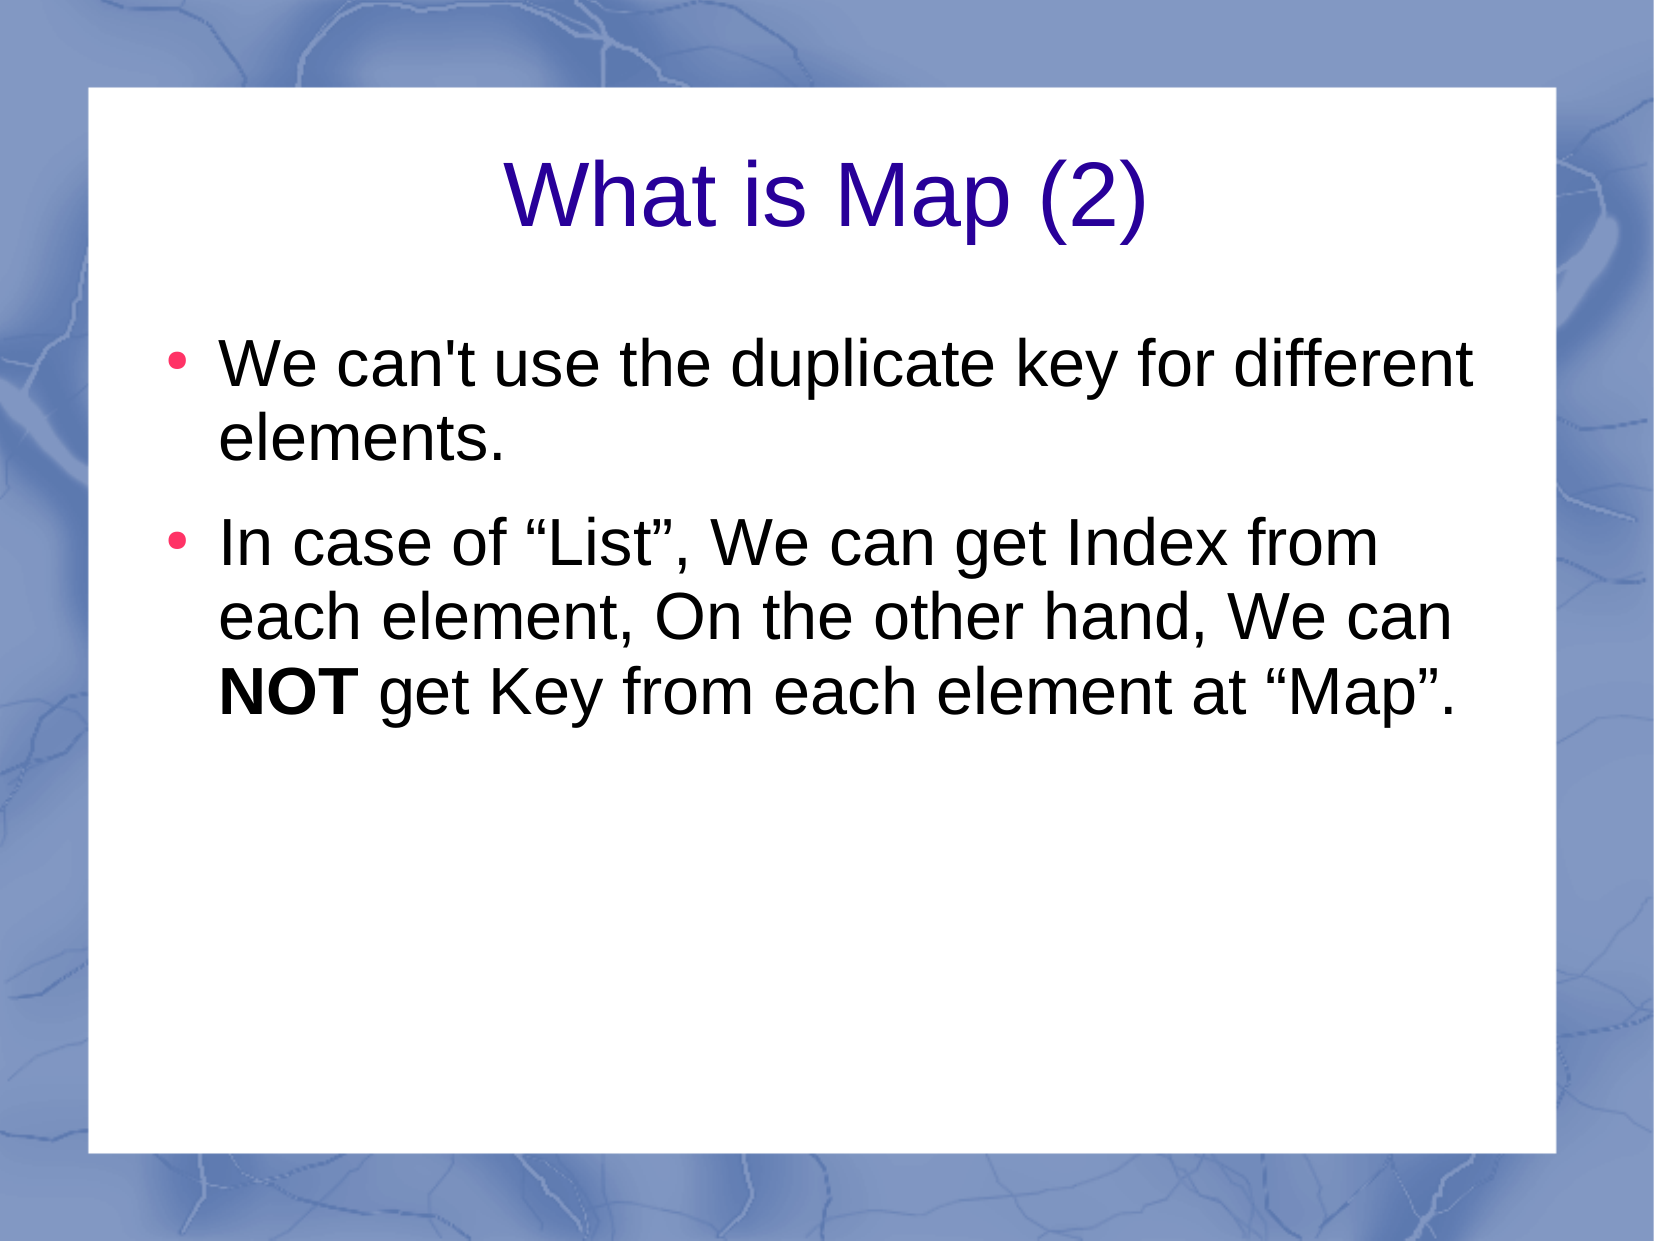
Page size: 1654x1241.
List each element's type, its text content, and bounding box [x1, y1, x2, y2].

list We can't use the duplicate key for different elements. In case of “List”, We can get Index from each element, On the other hand, We can NOT get Key from each element at “Map”. [147, 325, 1506, 996]
picture [0, 0, 1654, 1241]
title What is Map (2) [118, 98, 1536, 291]
